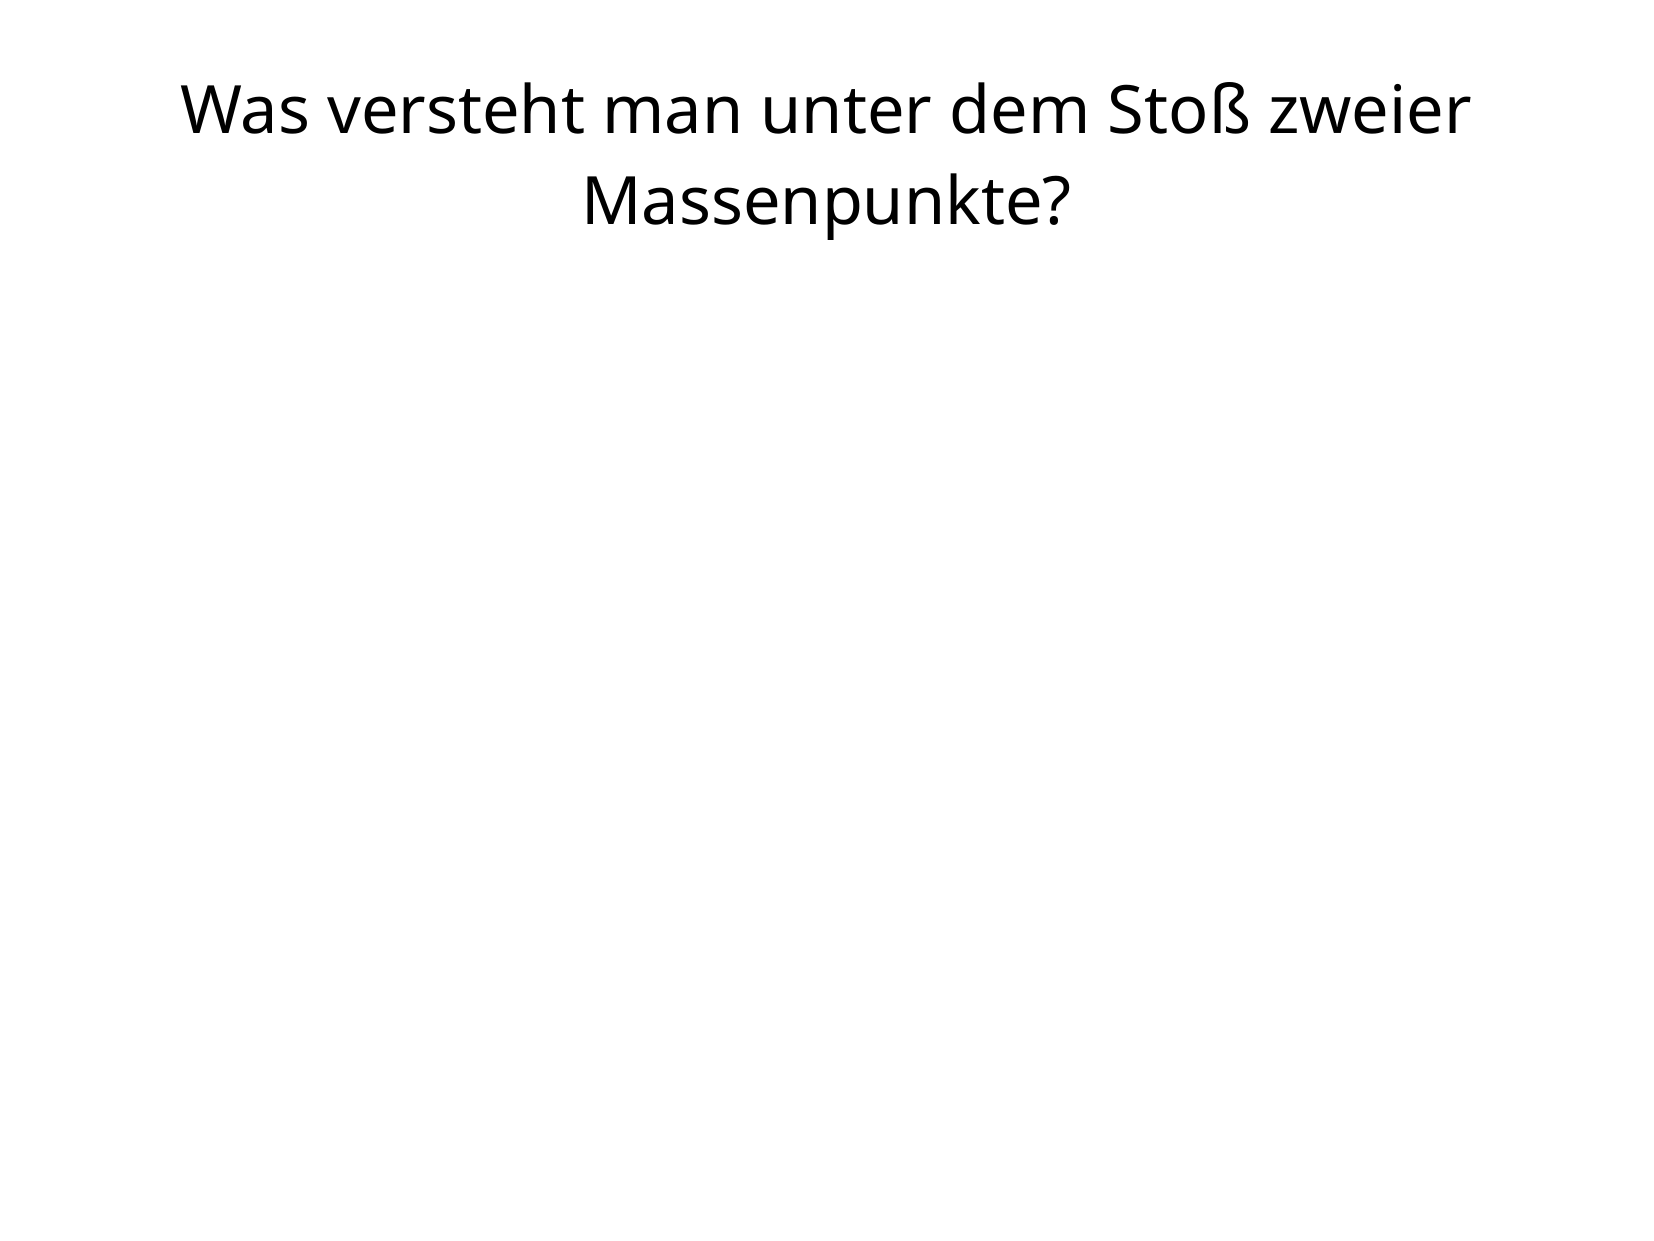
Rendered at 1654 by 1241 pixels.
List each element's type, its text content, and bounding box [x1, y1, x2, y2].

title Was versteht man unter dem Stoß zweier Massenpunkte? [82, 49, 1571, 257]
